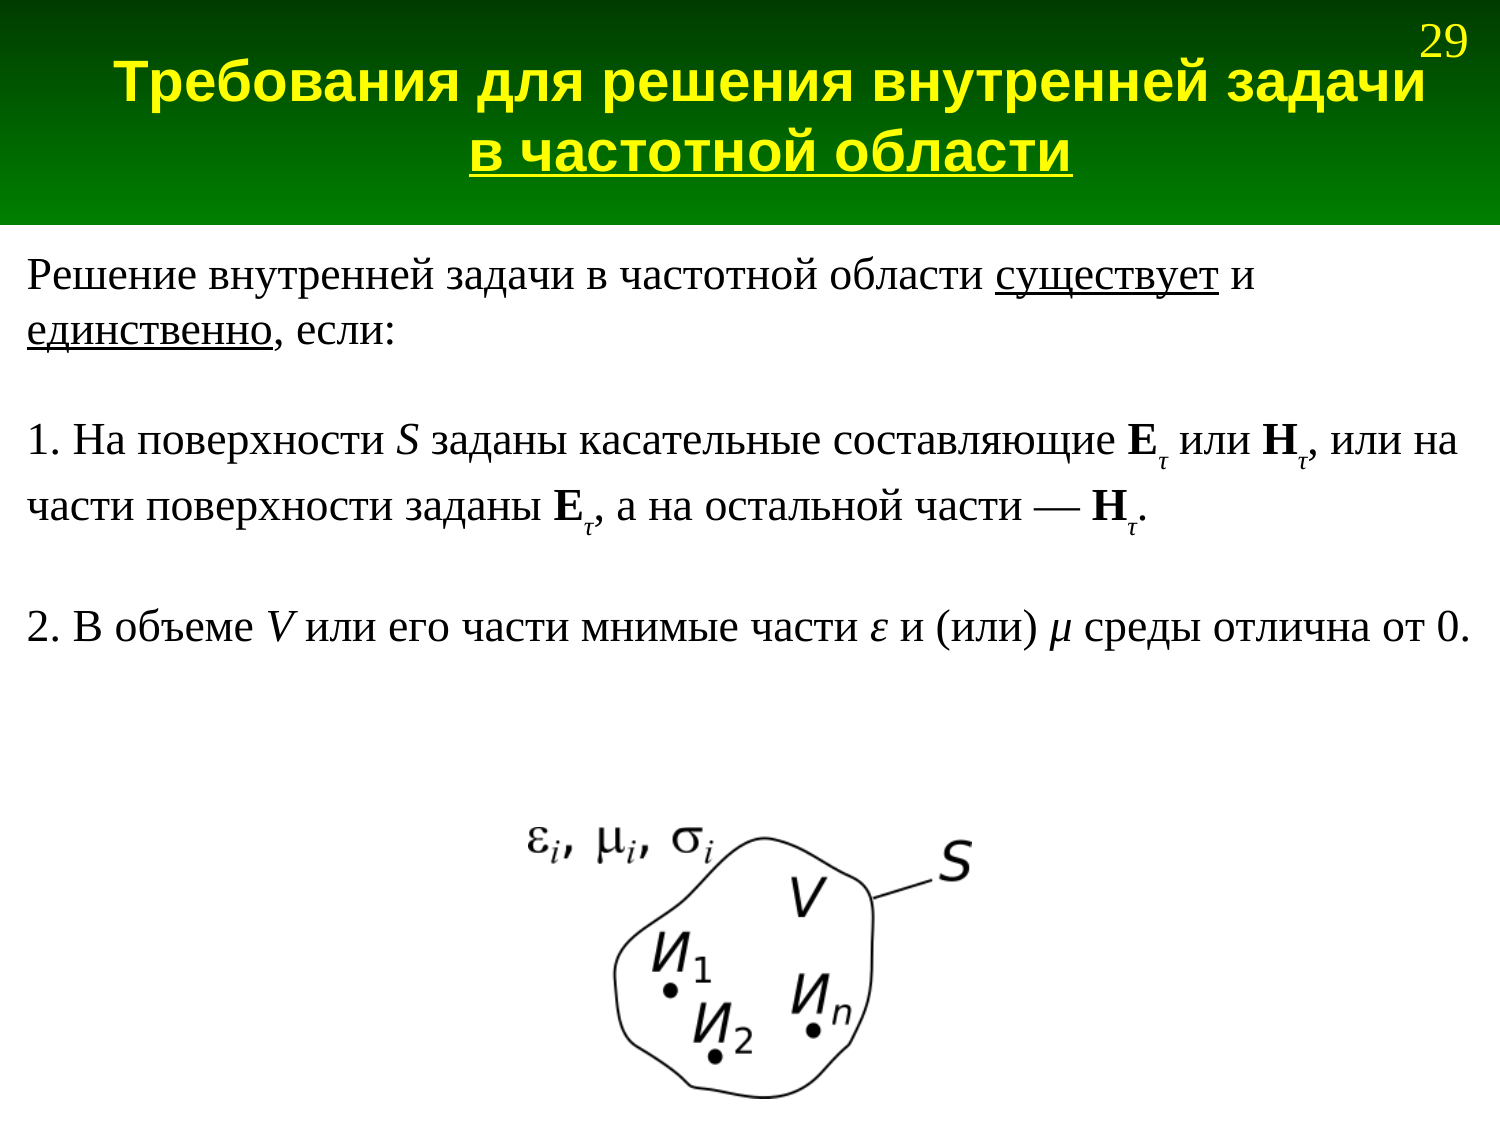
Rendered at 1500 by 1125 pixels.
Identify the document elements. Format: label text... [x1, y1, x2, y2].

picture [528, 827, 972, 1099]
title Требования для решения внутренней задачи в частотной области [88, 18, 1453, 207]
text_box Решение внутренней задачи в частотной области существует и единственно, если: 1. На поверхности S заданы касательные составляющие Eτ или Hτ, или на части поверхности заданы Eτ, а на остальной части — Hτ. 2. В объеме V или его части мнимые части ε и (или) μ среды отлична от 0. [11, 236, 1489, 888]
